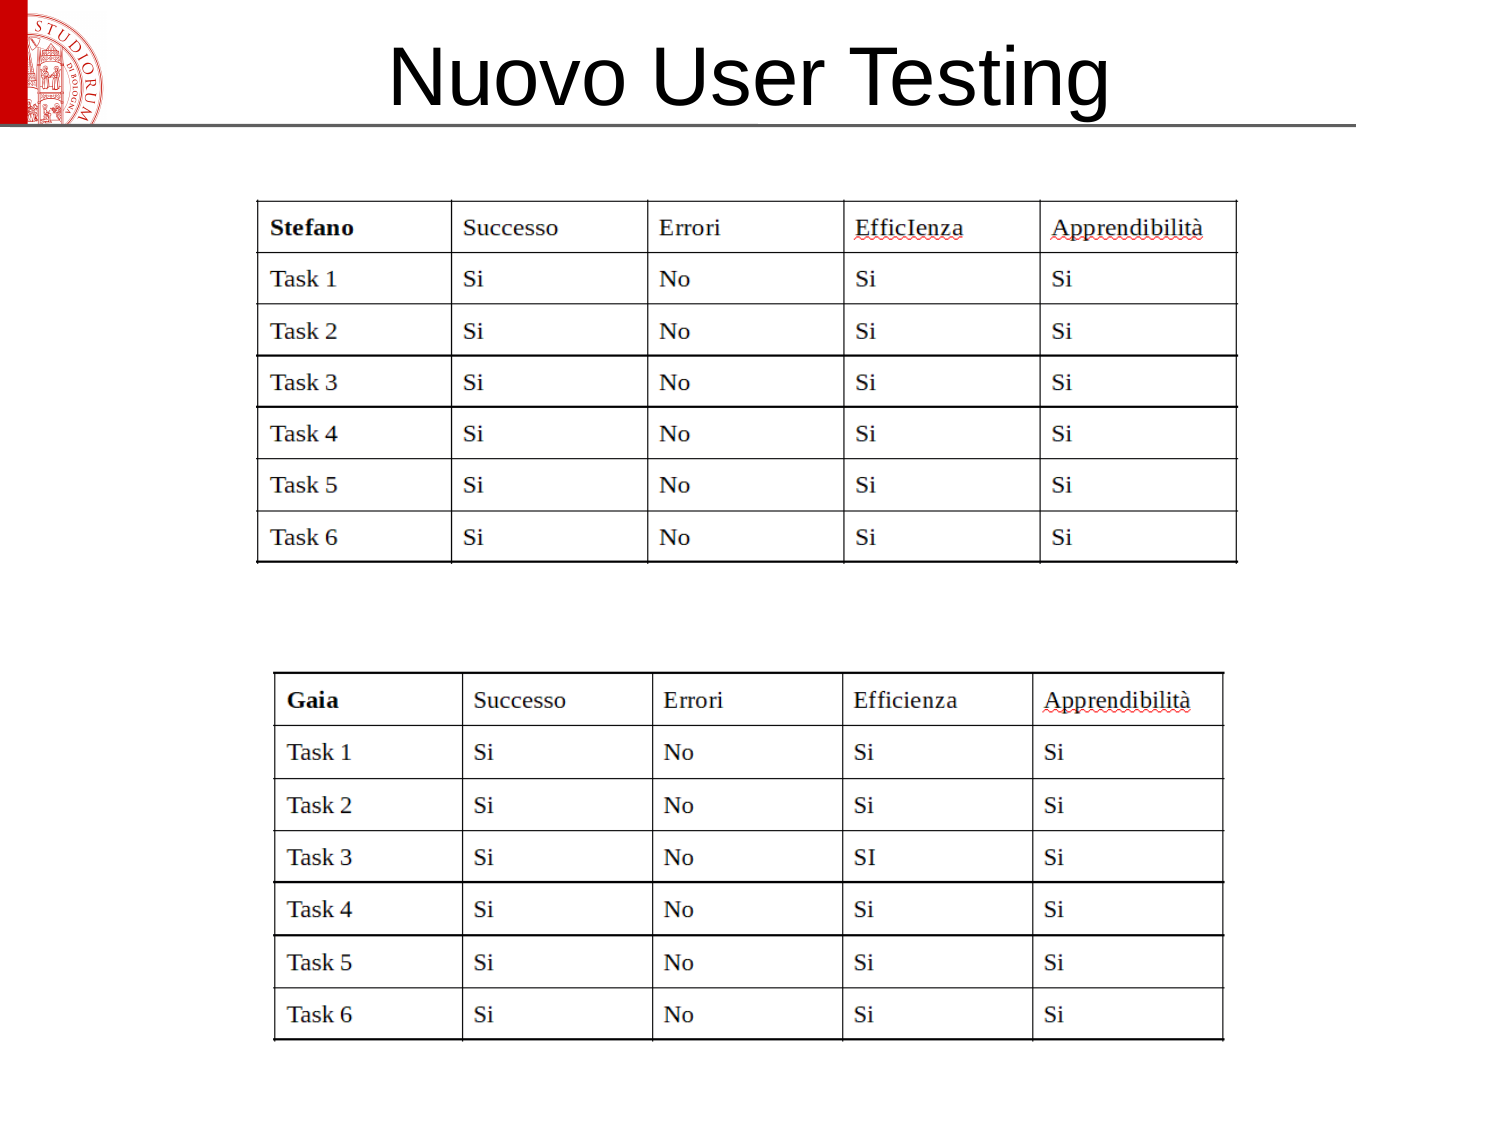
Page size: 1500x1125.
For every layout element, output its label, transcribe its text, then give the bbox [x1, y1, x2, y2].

picture [28, 11, 107, 123]
picture [256, 193, 1244, 574]
picture [272, 665, 1228, 1045]
title Nuovo User Testing [75, 7, 1425, 114]
